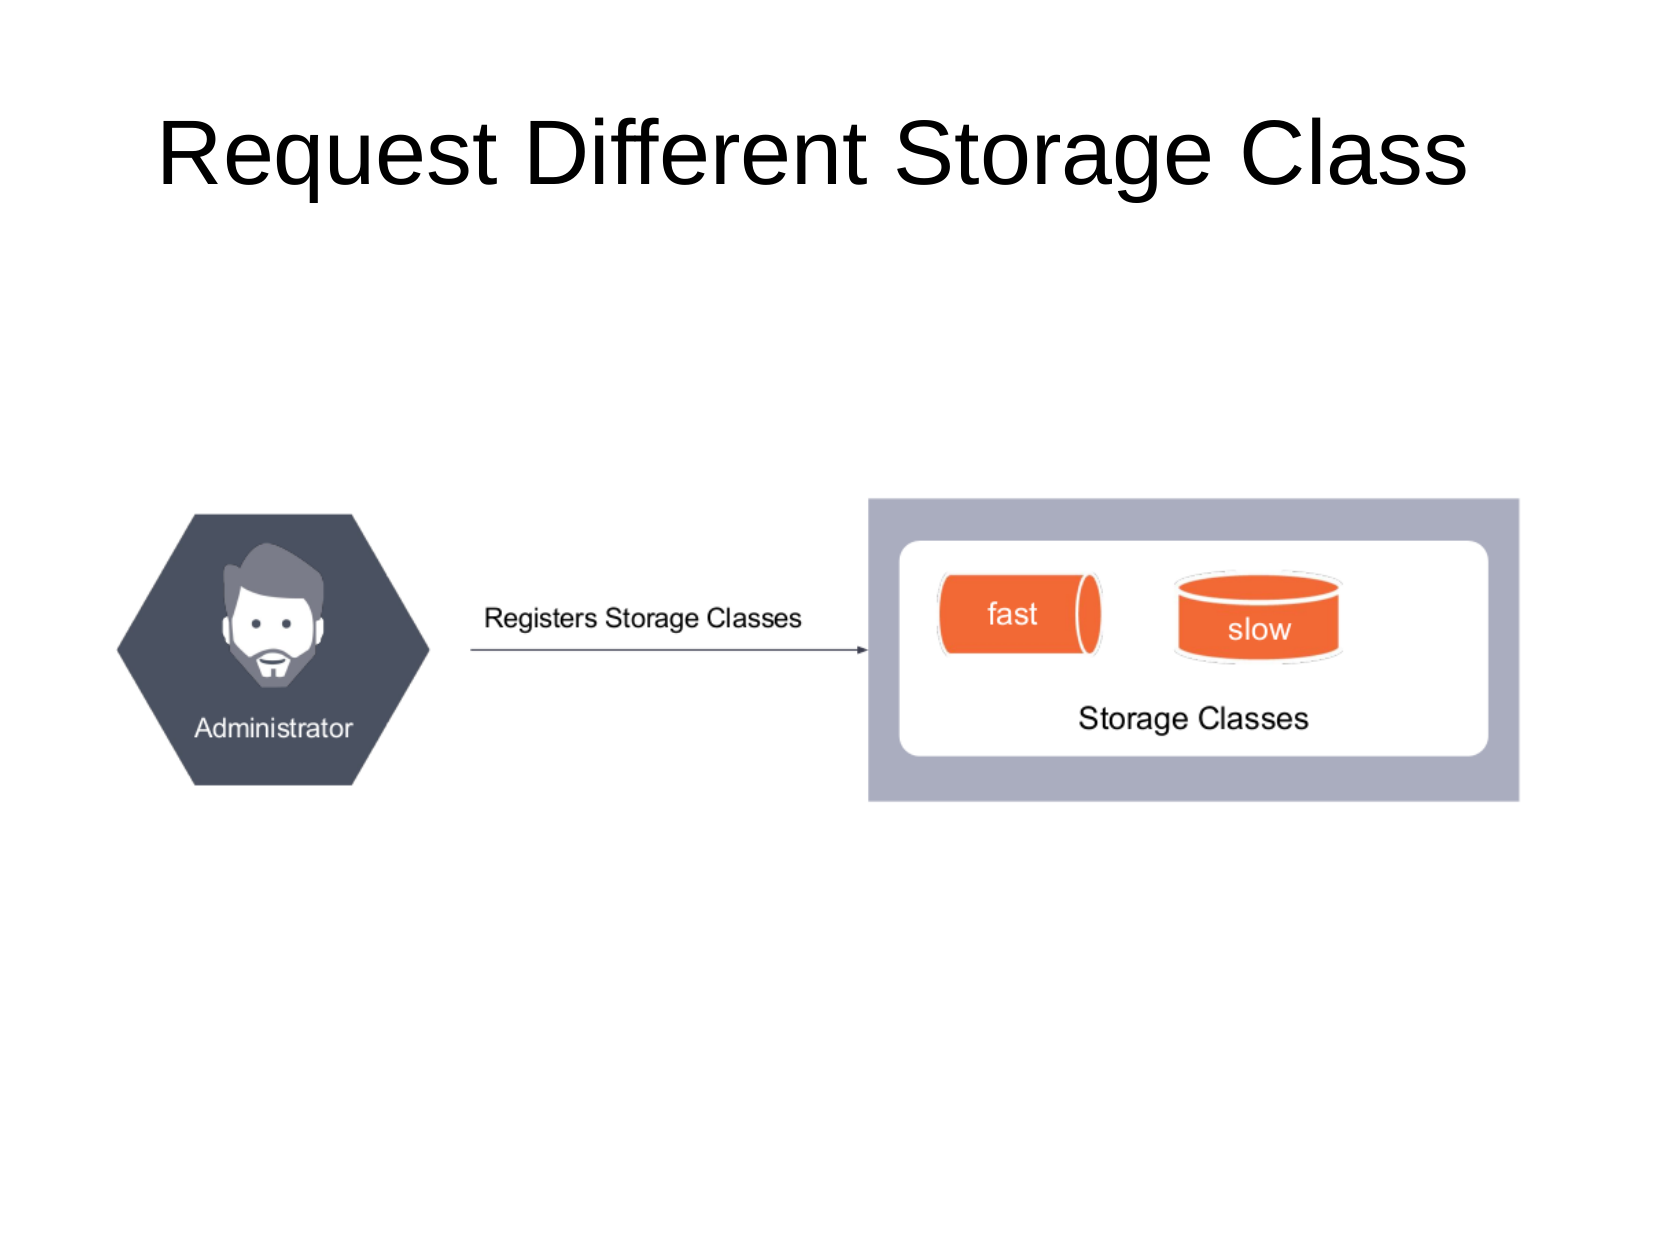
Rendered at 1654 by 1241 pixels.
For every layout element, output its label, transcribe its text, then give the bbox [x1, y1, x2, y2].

title Request Different Storage Class [82, 49, 1571, 257]
picture [82, 479, 1571, 820]
